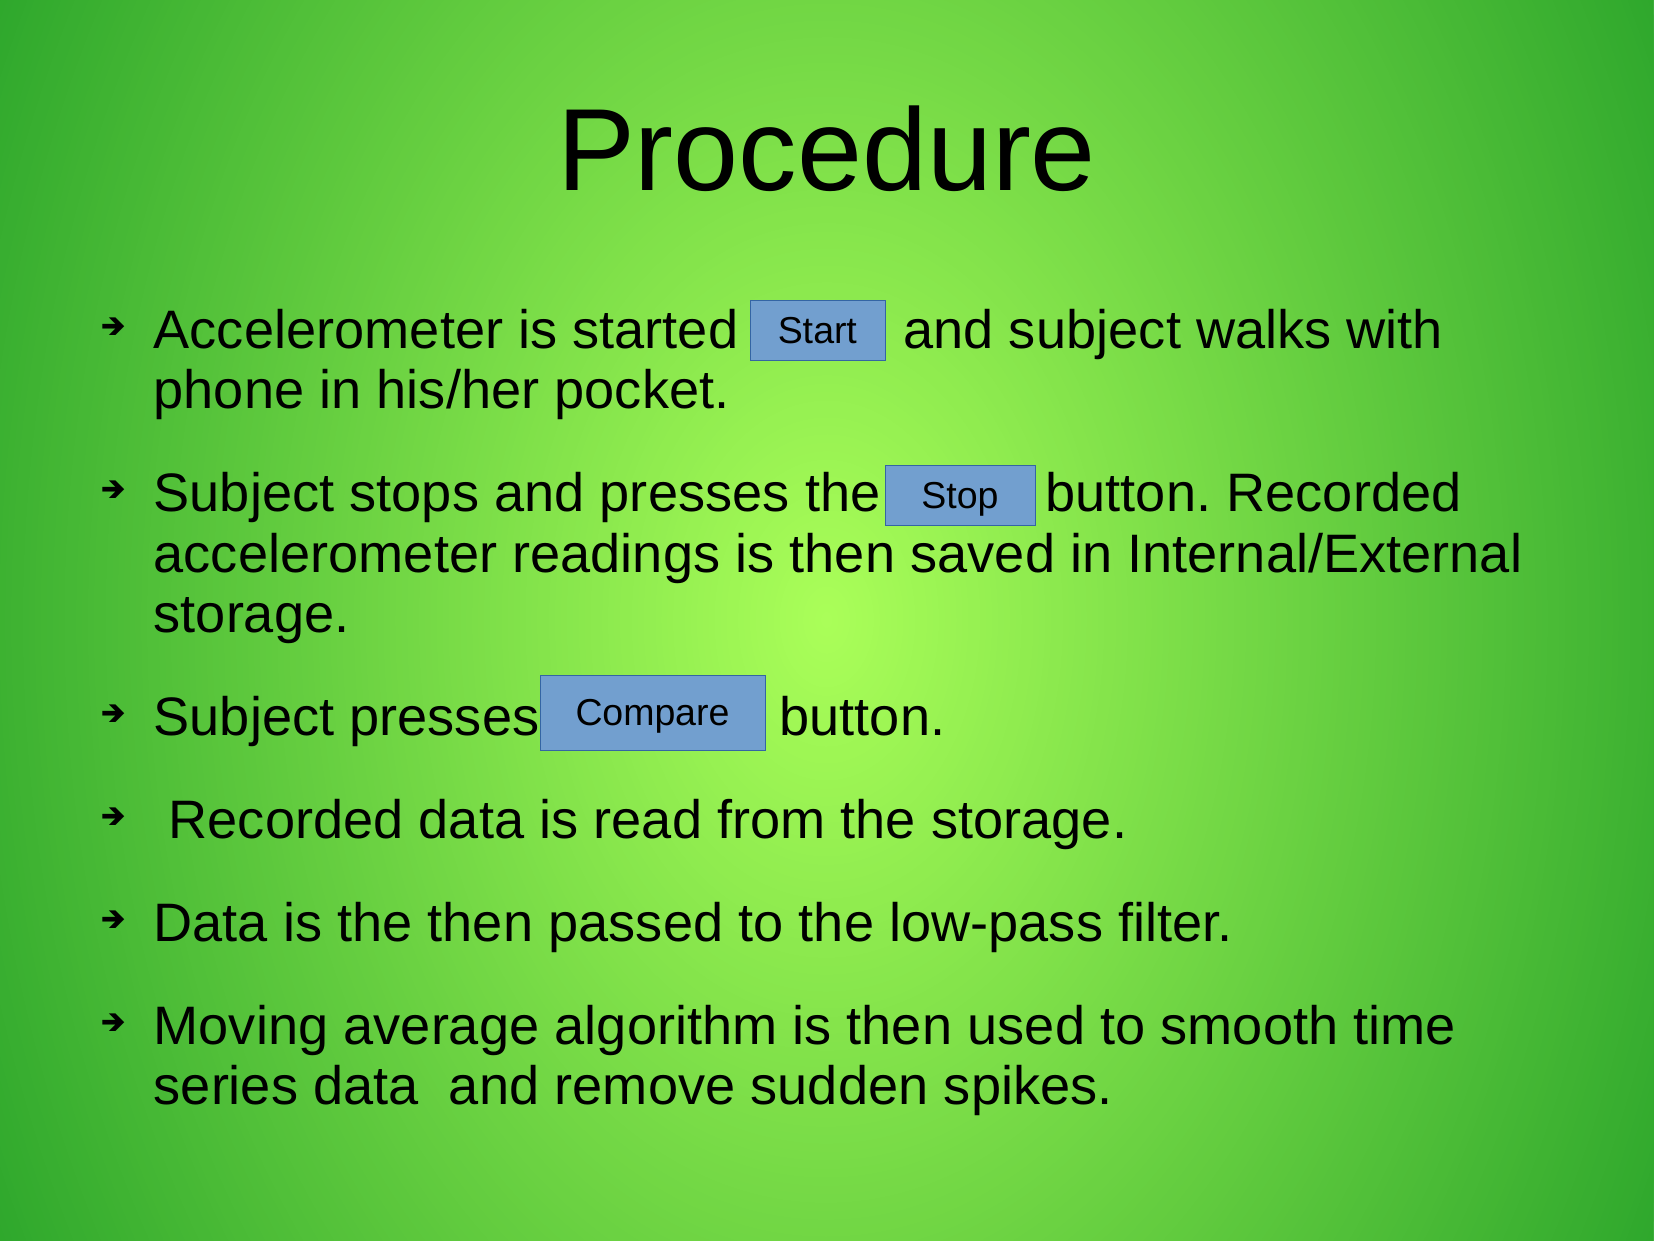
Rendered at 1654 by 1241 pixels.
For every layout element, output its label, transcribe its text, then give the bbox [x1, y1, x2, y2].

text_box Stop [885, 465, 1036, 526]
text_box Start [750, 300, 886, 361]
text_box Compare [540, 675, 766, 751]
list Accelerometer is started and subject walks with phone in his/her pocket. Subject stops and presses the button. Recorded accelerometer readings is then saved in Internal/External storage. Subject presses button. Recorded data is read from the storage. Data is the then passed to the low-pass filter. Moving average algorithm is then used to smooth time series data and remove sudden spikes. [82, 299, 1571, 1141]
title Procedure [82, 47, 1571, 252]
